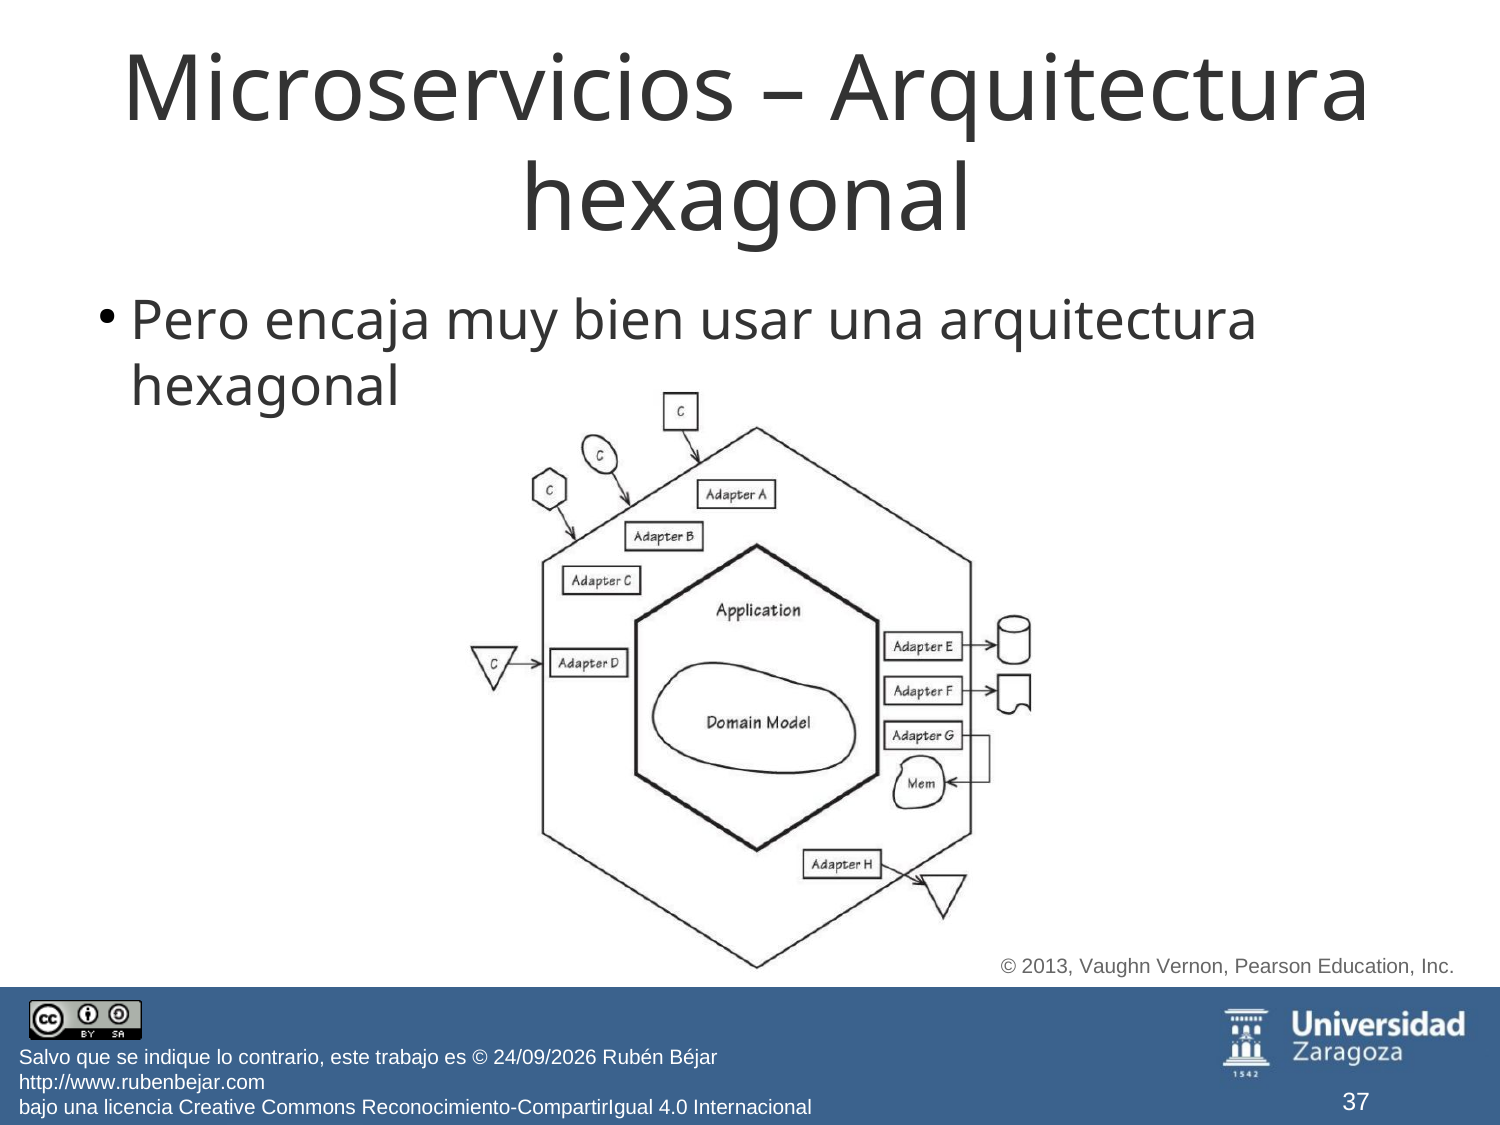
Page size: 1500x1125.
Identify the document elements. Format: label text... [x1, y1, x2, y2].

text_box © 2013, Vaughn Vernon, Pearson Education, Inc. [980, 944, 1489, 993]
picture [465, 389, 1035, 973]
title Microservicios – Arquitectura hexagonal [74, 20, 1420, 257]
picture [0, 987, 1500, 1125]
list Pero encaja muy bien usar una arquitectura hexagonal [82, 277, 1418, 426]
